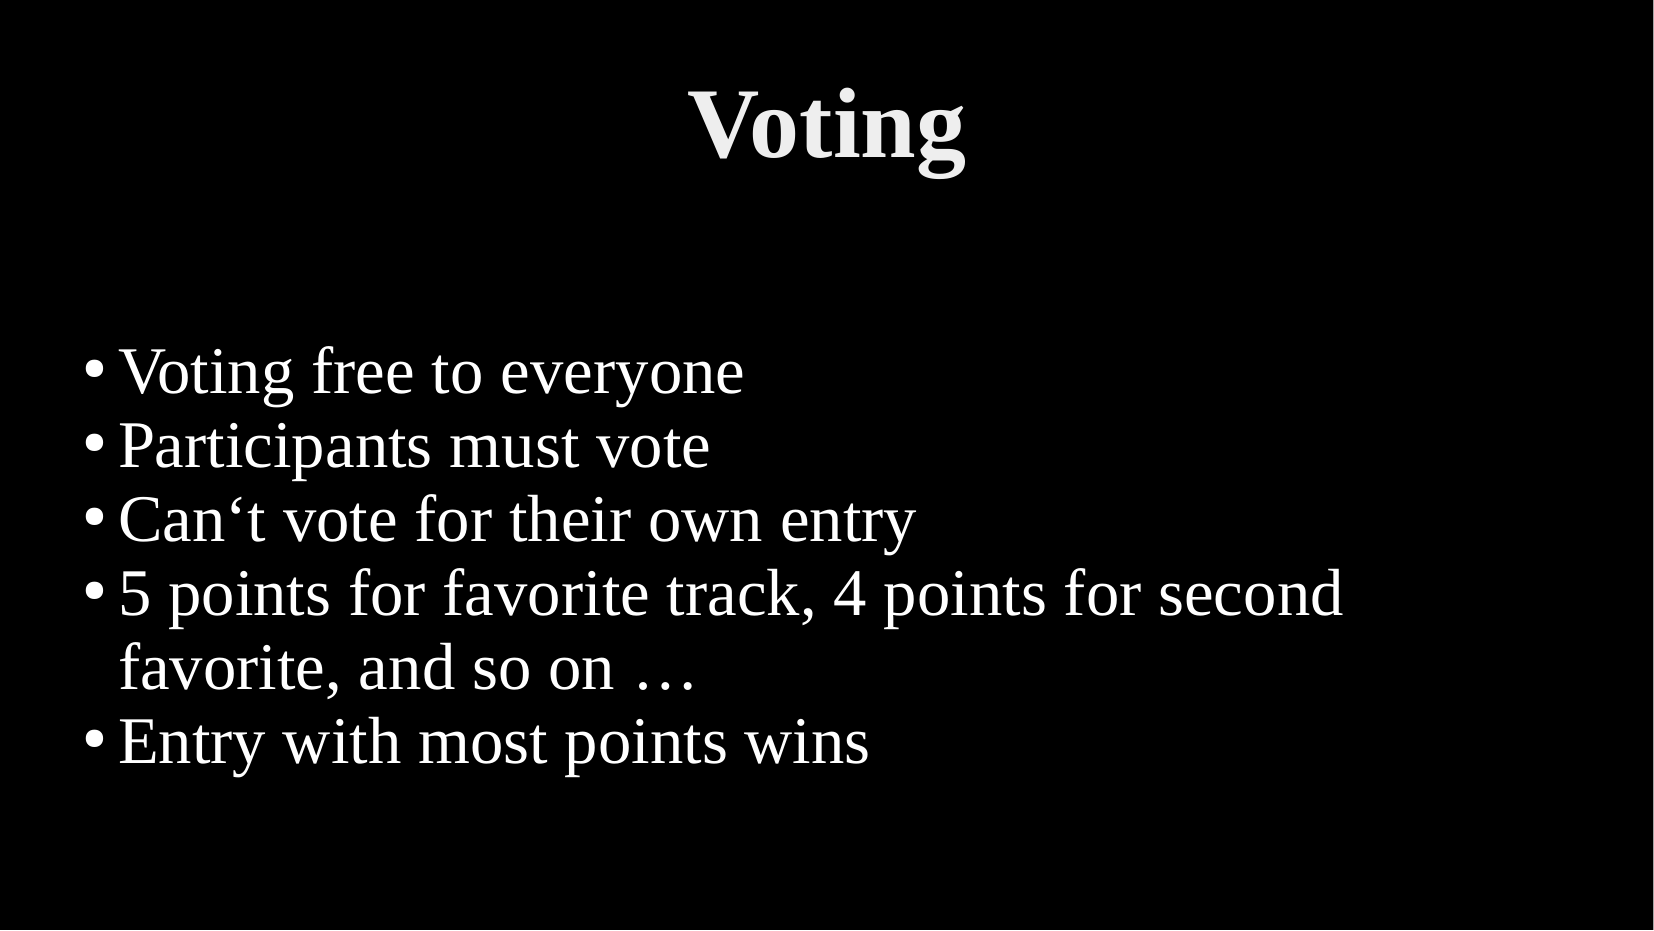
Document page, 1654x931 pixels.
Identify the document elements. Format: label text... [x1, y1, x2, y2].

title Voting [82, 35, 1571, 213]
subtitle Voting free to everyone Participants must vote Can‘t vote for their own entry 5 points for favorite track, 4 points for second favorite, and so on … Entry with most points wins [82, 333, 1571, 778]
